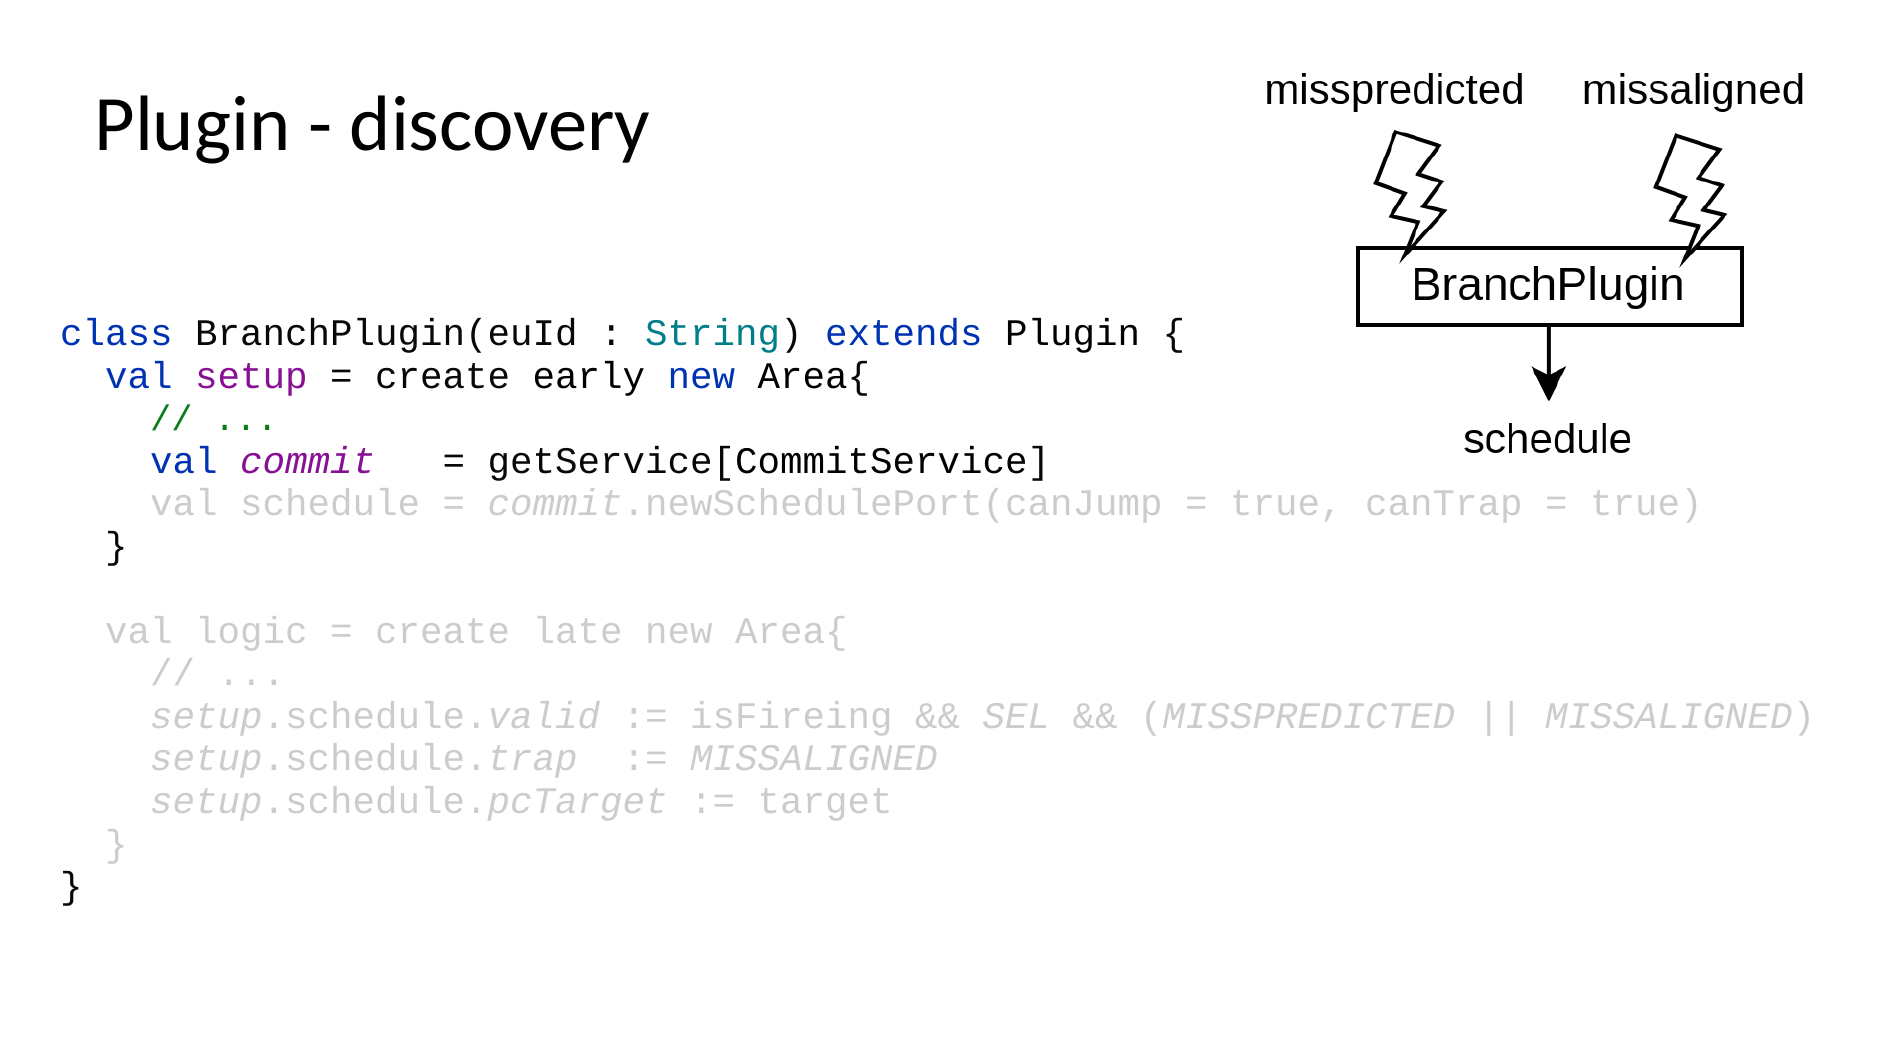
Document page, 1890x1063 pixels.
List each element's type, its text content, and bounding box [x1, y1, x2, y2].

text_box class BranchPlugin(euId : String) extends Plugin { val setup = create early new Area{ // ... val commit = getService[CommitService] val schedule = commit.newSchedulePort(canJump = true, canTrap = true) } val logic = create late new Area{ // ... setup.schedule.valid := isFireing && SEL && (MISSPREDICTED || MISSALIGNED) setup.schedule.trap := MISSALIGNED setup.schedule.pcTarget := target } } [45, 307, 1890, 1003]
picture [1225, 11, 1843, 522]
title Plugin - discovery [94, 42, 1225, 220]
